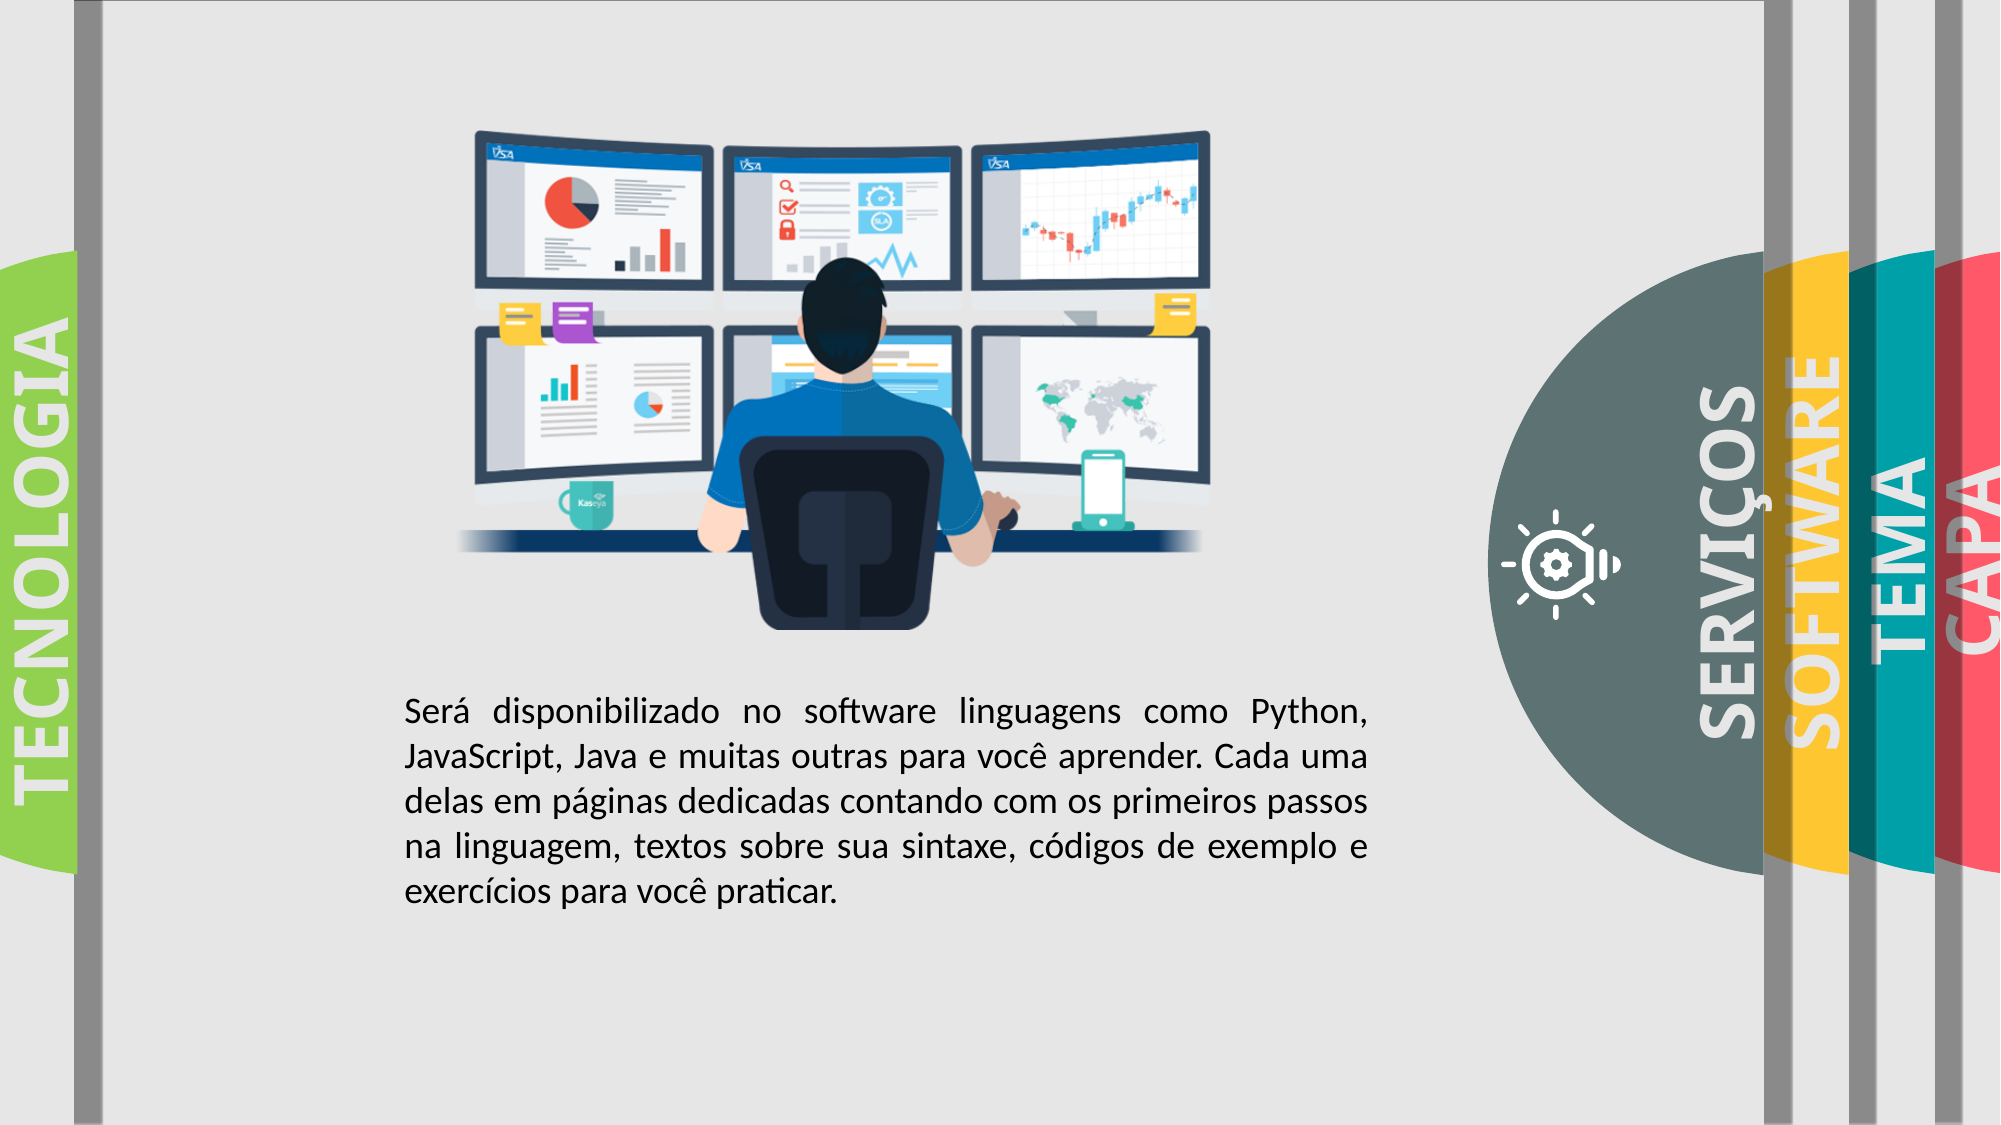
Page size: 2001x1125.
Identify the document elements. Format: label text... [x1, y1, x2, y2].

text_box TEMA [1864, 250, 1950, 875]
picture [390, 42, 1272, 630]
picture [1494, 496, 1630, 631]
text_box SERVIÇOS [1672, 251, 1779, 876]
text_box [0, 0, 2000, 1125]
text_box SOFTWARE [1764, 210, 1864, 896]
text_box TECNOLOGIA [0, 250, 92, 875]
text_box Será disponibilizado no software linguagens como Python, JavaScript, Java e muitas outras para você aprender. Cada uma delas em páginas dedicadas contando com os primeiros passos na linguagem, textos sobre sua sintaxe, códigos de exemplo e exercícios para você praticar. [389, 678, 1417, 921]
text_box CAPA [1950, 250, 2000, 875]
